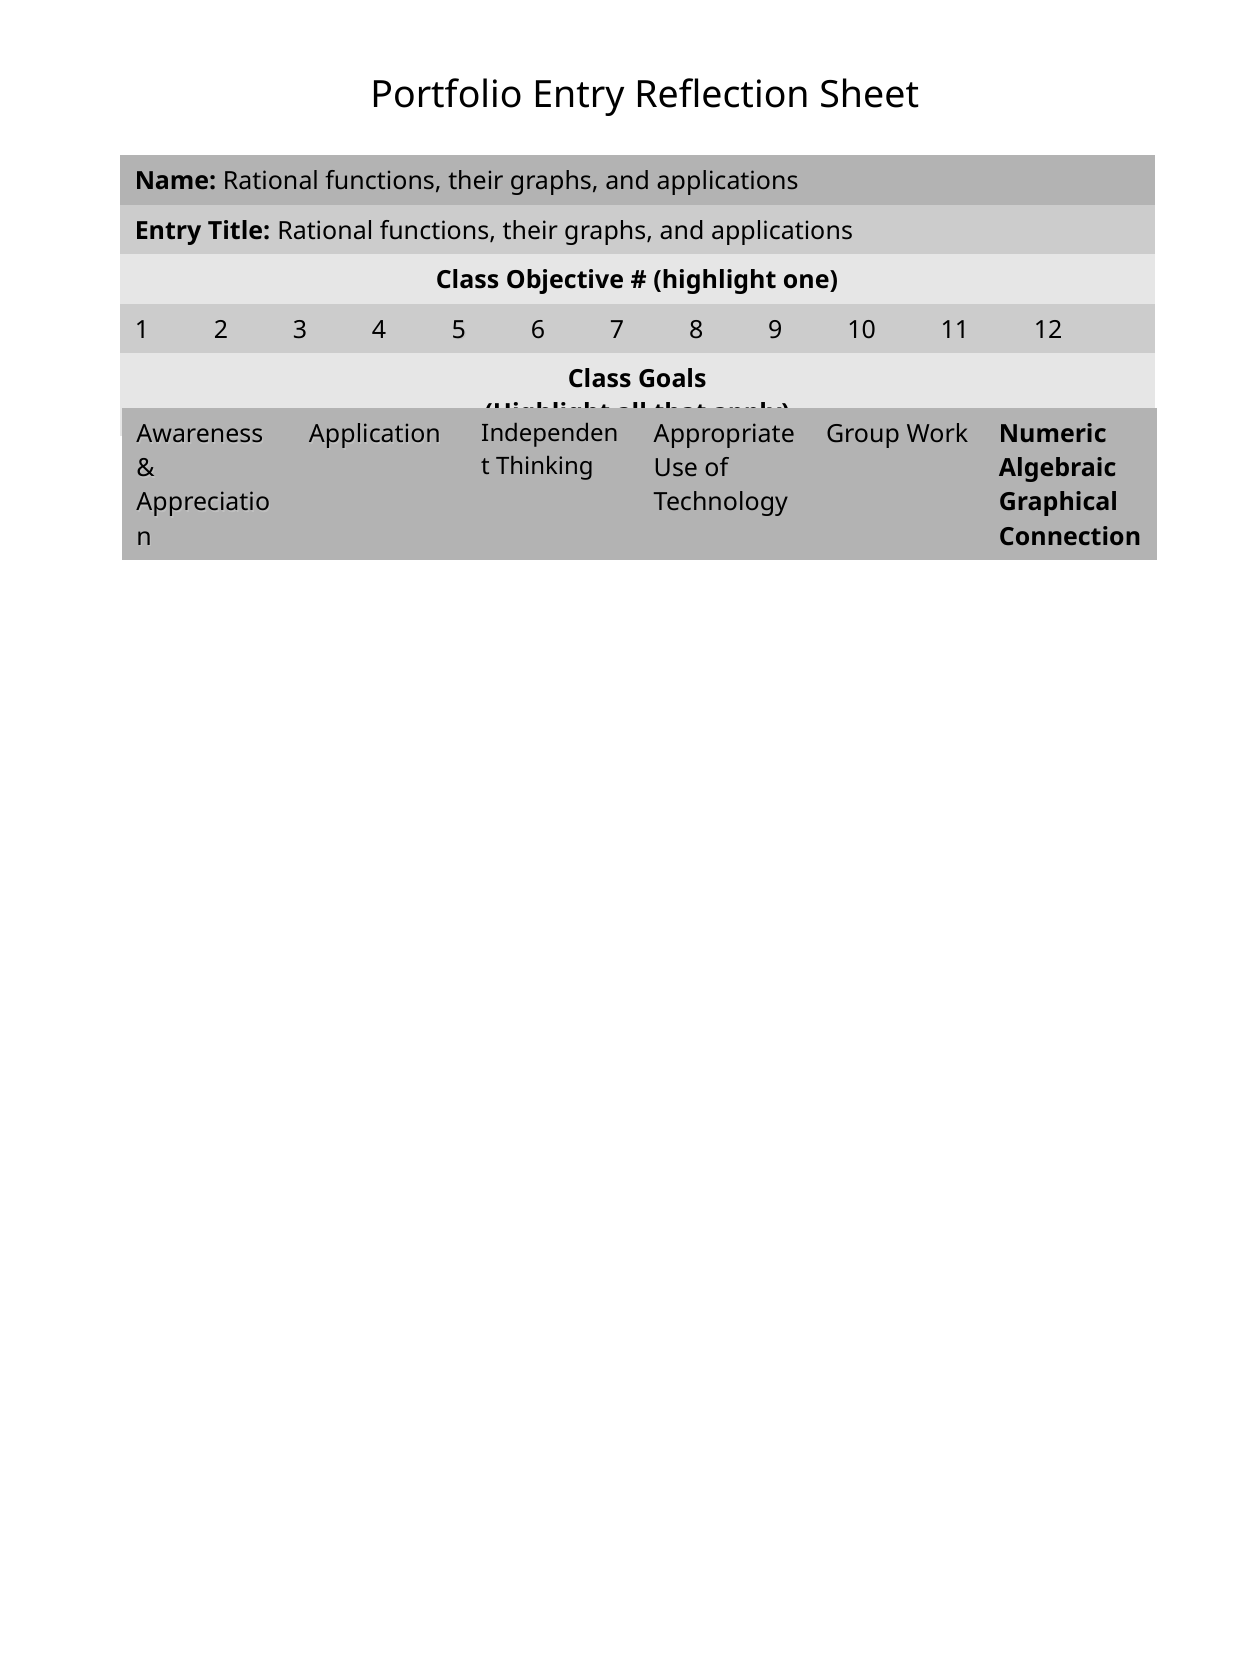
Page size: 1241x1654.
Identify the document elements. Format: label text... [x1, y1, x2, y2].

table_header Appropriate Use of Technology [639, 408, 811, 560]
text_box Portfolio Entry Reflection Sheet [195, 60, 1096, 117]
table_header Independent Thinking [467, 408, 639, 560]
table_header Numeric Algebraic Graphical Connection [984, 408, 1157, 560]
table_cell 1 2 3 4 5 6 7 8 9 10 11 12 [120, 304, 1155, 353]
table_header Group Work [811, 408, 984, 560]
table_cell Entry Title: Rational functions, their graphs, and applications [120, 205, 1155, 254]
table_header Name: Rational functions, their graphs, and applications [120, 155, 1155, 205]
table_cell Class Goals (Highlight all that apply) [120, 353, 1155, 436]
table_header Application [294, 408, 467, 560]
table_header Awareness & Appreciation [122, 408, 294, 560]
table_cell Class Objective # (highlight one) [120, 254, 1155, 304]
